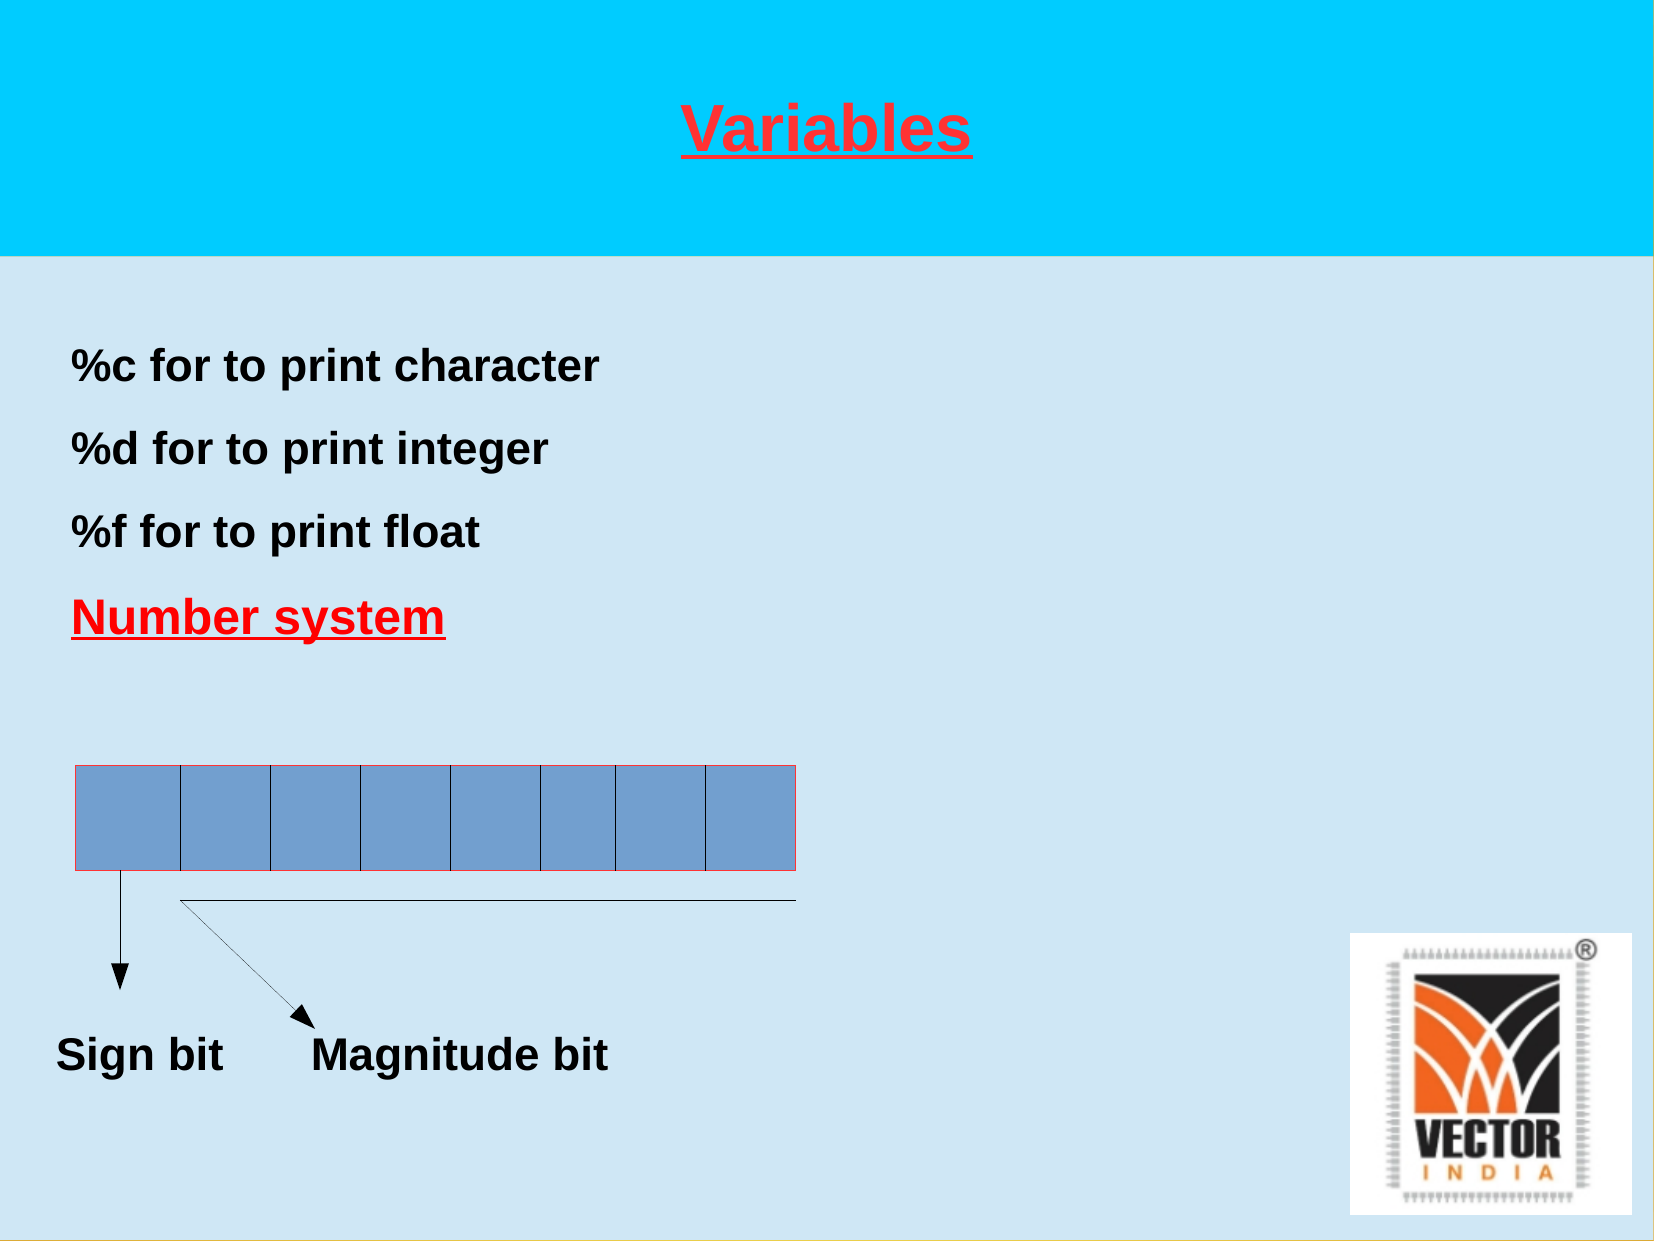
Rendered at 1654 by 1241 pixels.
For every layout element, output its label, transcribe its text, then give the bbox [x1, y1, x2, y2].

text_box [616, 765, 705, 871]
text_box Sign bit [0, 1028, 240, 1096]
text_box [75, 765, 180, 871]
title Variables [0, 0, 1654, 256]
text_box [706, 765, 796, 871]
text_box [451, 765, 540, 871]
text_box [541, 765, 615, 871]
text_box Magnitude bit [240, 1028, 826, 1096]
text_box [181, 765, 270, 871]
text_box [361, 765, 450, 871]
picture [1350, 933, 1632, 1216]
list %c for to print character %d for to print integer %f for to print float Number system [0, 256, 1654, 1241]
text_box [271, 765, 360, 871]
